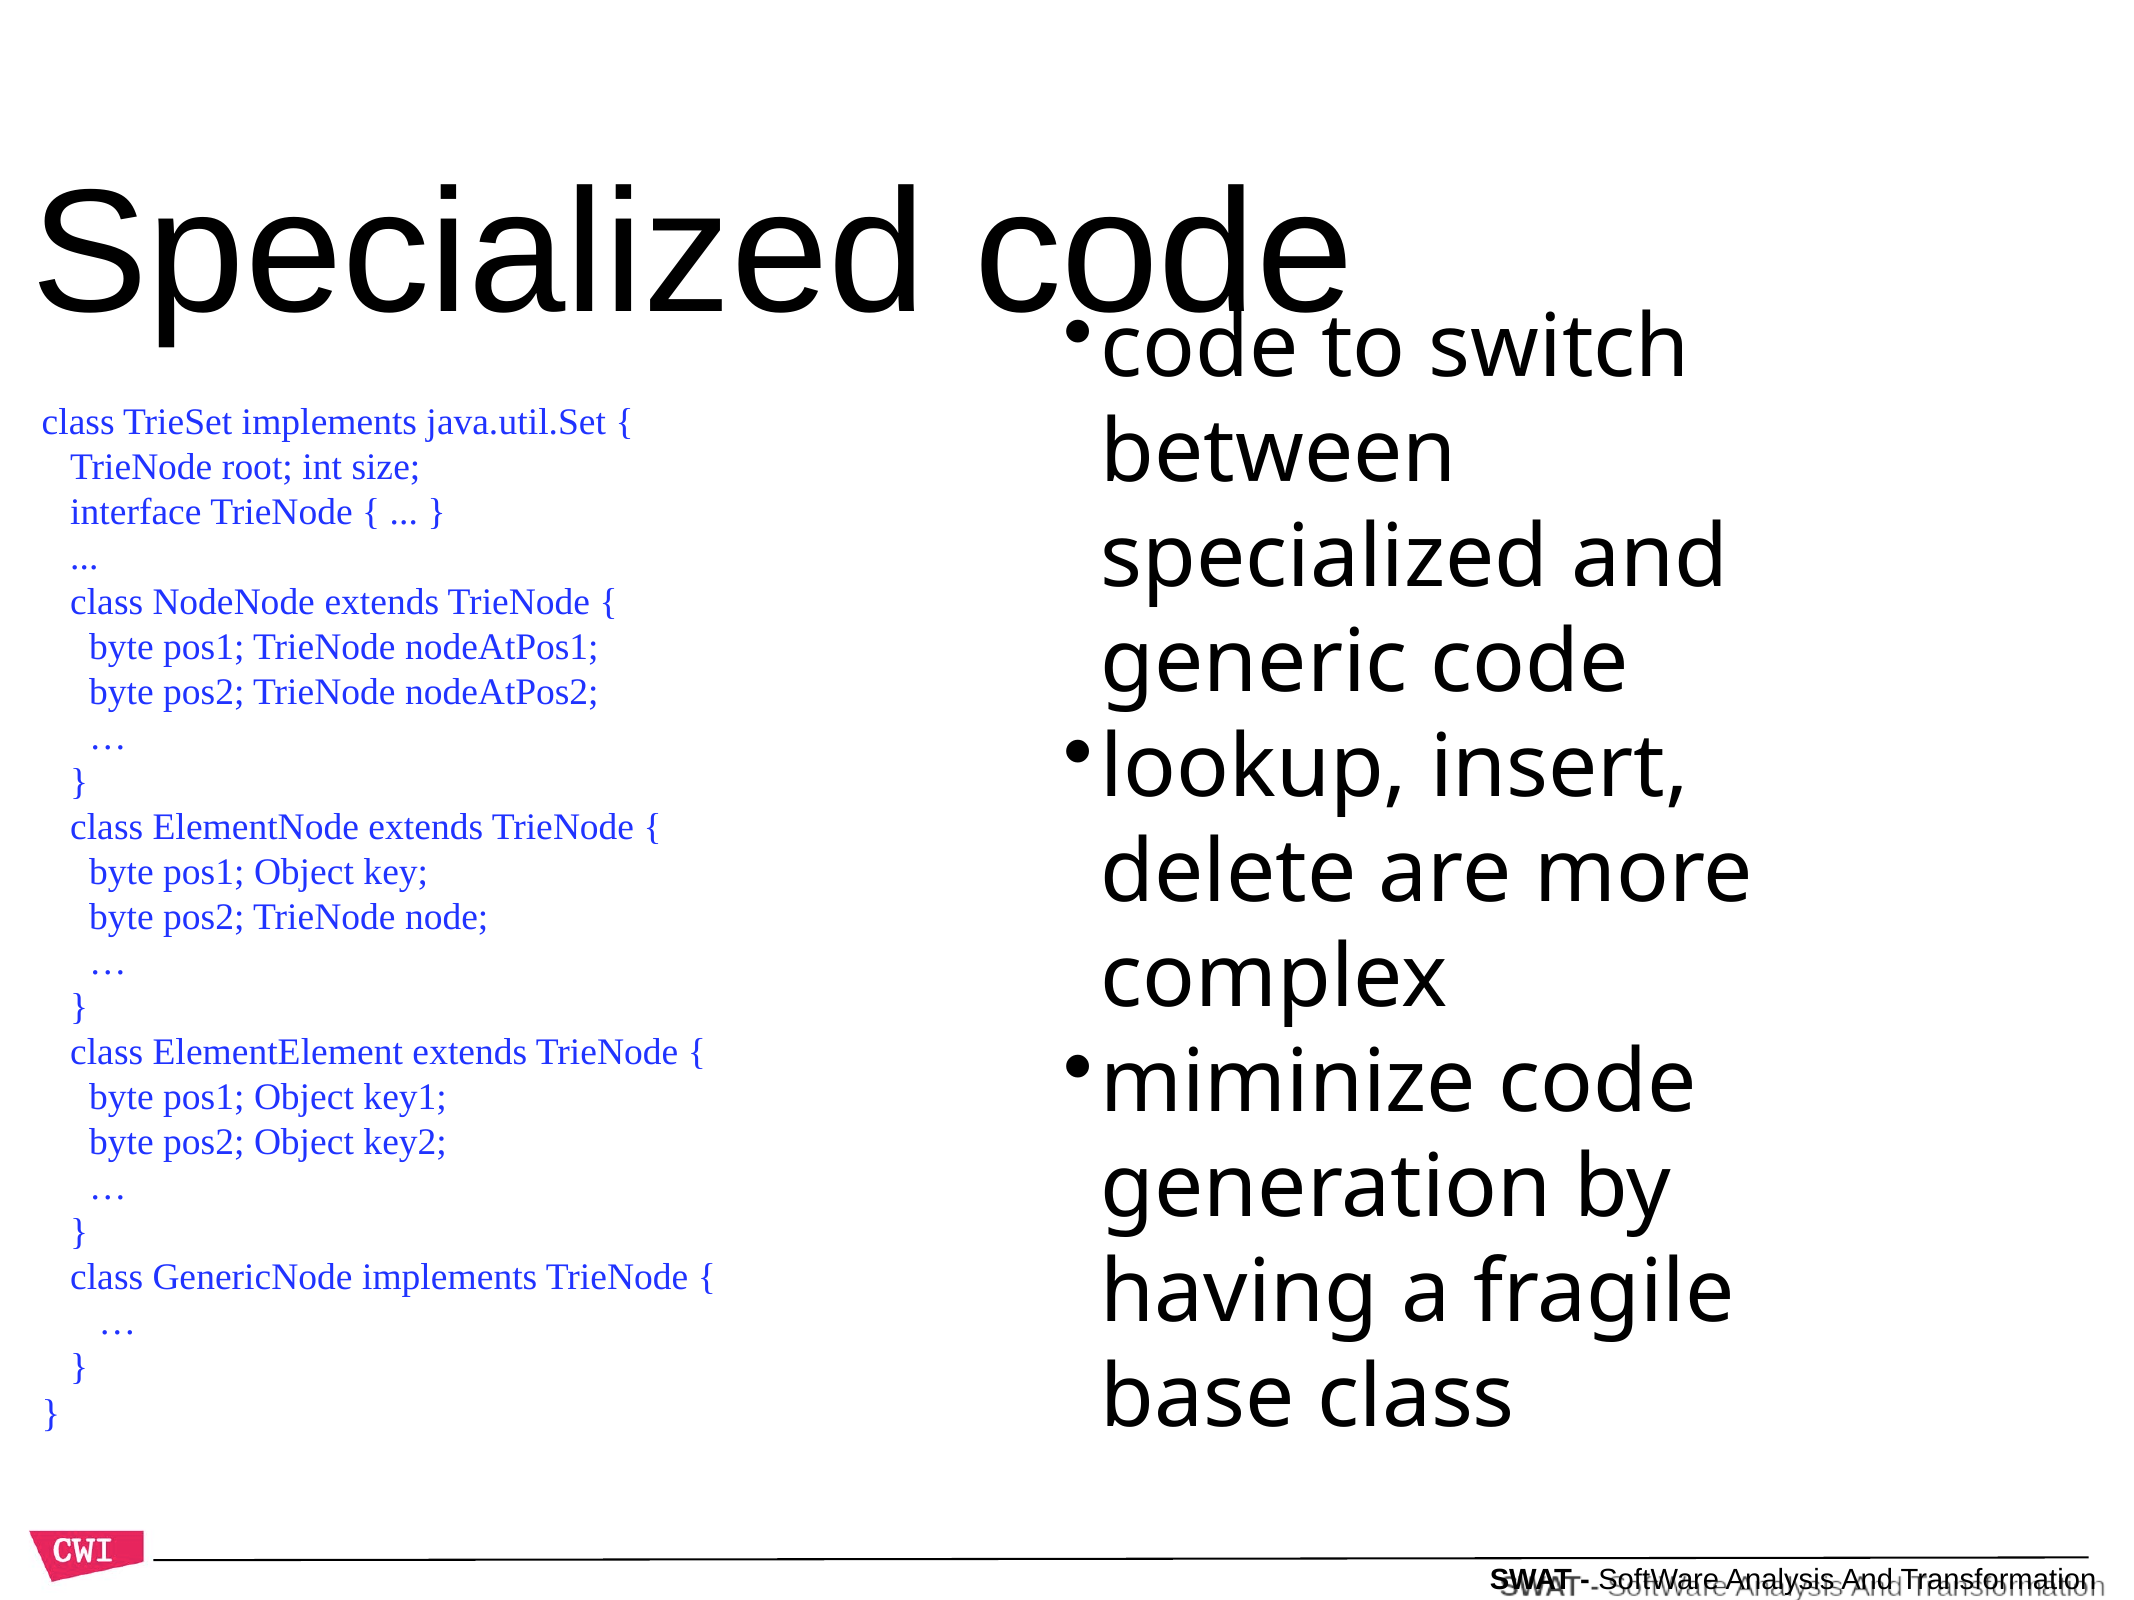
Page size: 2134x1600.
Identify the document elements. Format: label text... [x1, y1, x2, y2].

title Specialized code [31, 41, 2111, 442]
list class TrieSet implements java.util.Set { TrieNode root; int size; interface TrieNode { ... } ... class NodeNode extends TrieNode { byte pos1; TrieNode nodeAtPos1; byte pos2; TrieNode nodeAtPos2; … } class ElementNode extends TrieNode { byte pos1; Object key; byte pos2; TrieNode node; … } class ElementElement extends TrieNode { byte pos1; Object key1; byte pos2; Object key2; … } class GenericNode implements TrieNode { … } } [41, 397, 780, 1389]
picture [16, 1517, 156, 1593]
text_box code to switch between specialized and generic code lookup, insert, delete are more complex miminize code generation by having a fragile base class [1054, 280, 1890, 1453]
